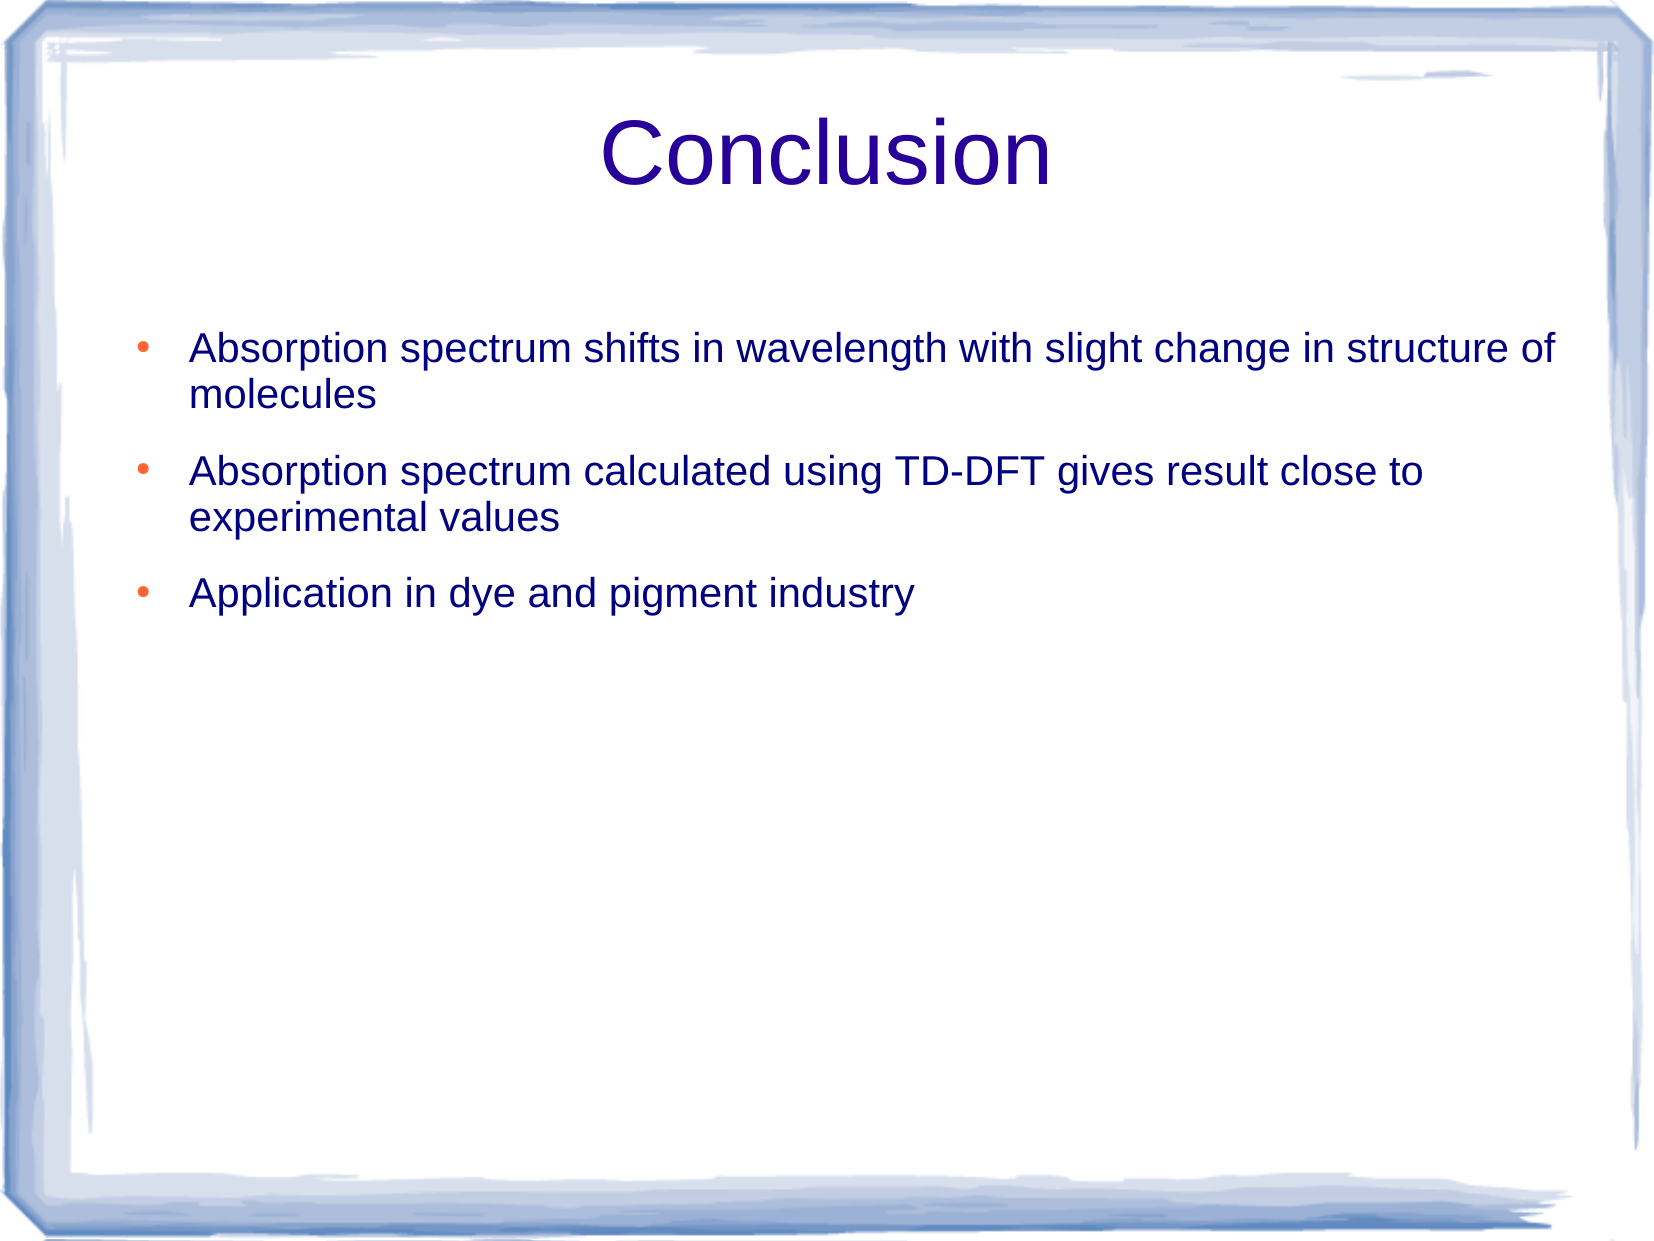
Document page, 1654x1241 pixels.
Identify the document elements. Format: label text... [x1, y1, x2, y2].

title Conclusion [82, 49, 1571, 257]
picture [0, 0, 1654, 1241]
list Absorption spectrum shifts in wavelength with slight change in structure of molecules Absorption spectrum calculated using TD-DFT gives result close to experimental values Application in dye and pigment industry [118, 324, 1571, 1004]
